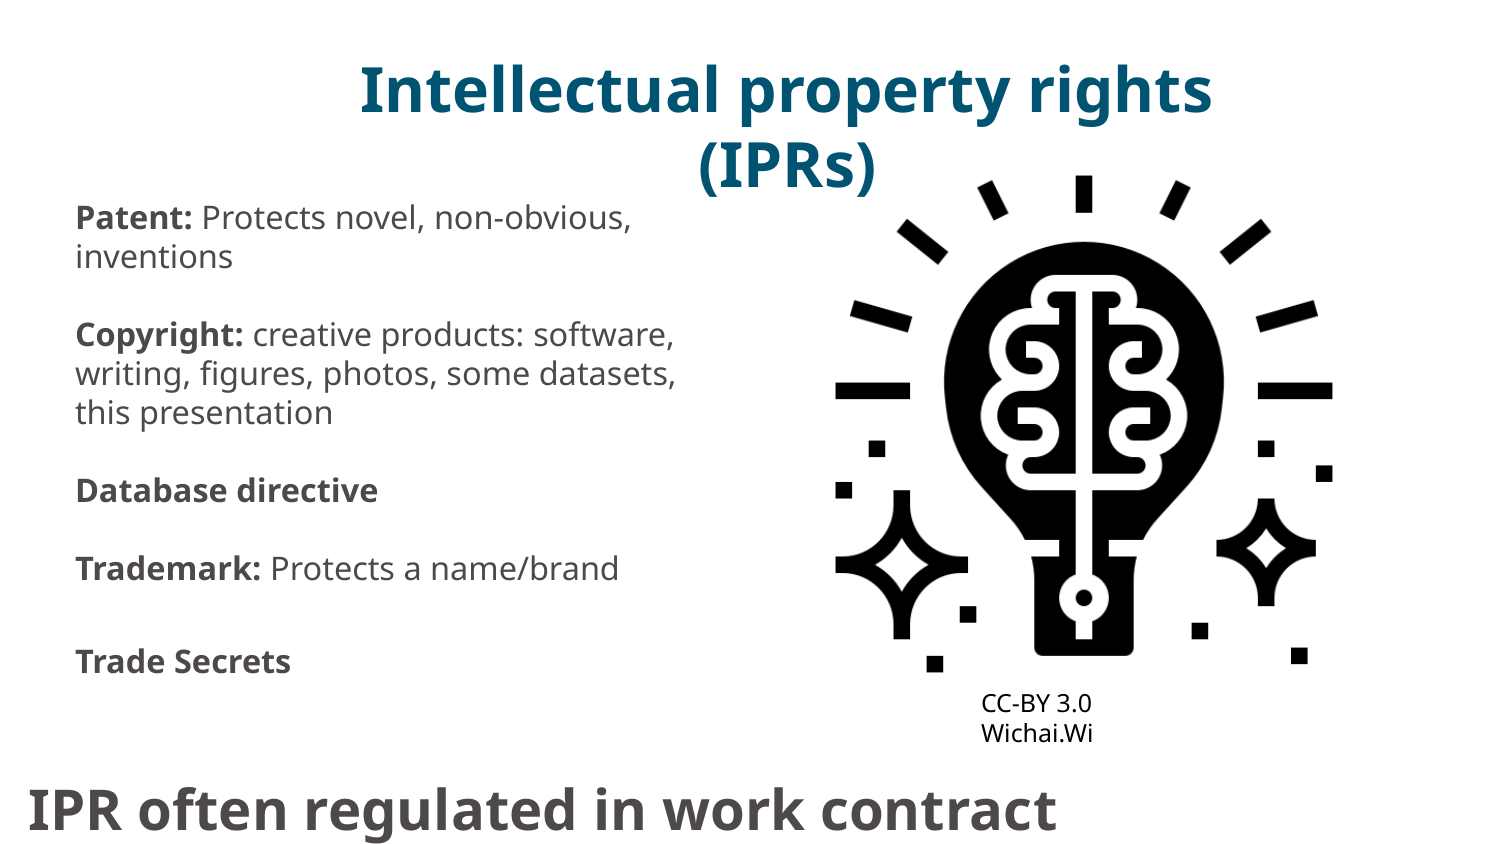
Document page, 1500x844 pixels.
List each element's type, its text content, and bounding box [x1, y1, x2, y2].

text_box CC-BY 3.0 Wichai.Wi [969, 682, 1217, 722]
picture [819, 159, 1349, 689]
text_box IPR often regulated in work contract [17, 768, 1500, 844]
text_box Patent: Protects novel, non-obvious, inventions Copyright: creative products: software, writing, figures, photos, some datasets, this presentation Database directive Trademark: Protects a name/brand Trade Secrets [75, 197, 734, 687]
text_box Intellectual property rights (IPRs) [292, 44, 1282, 159]
